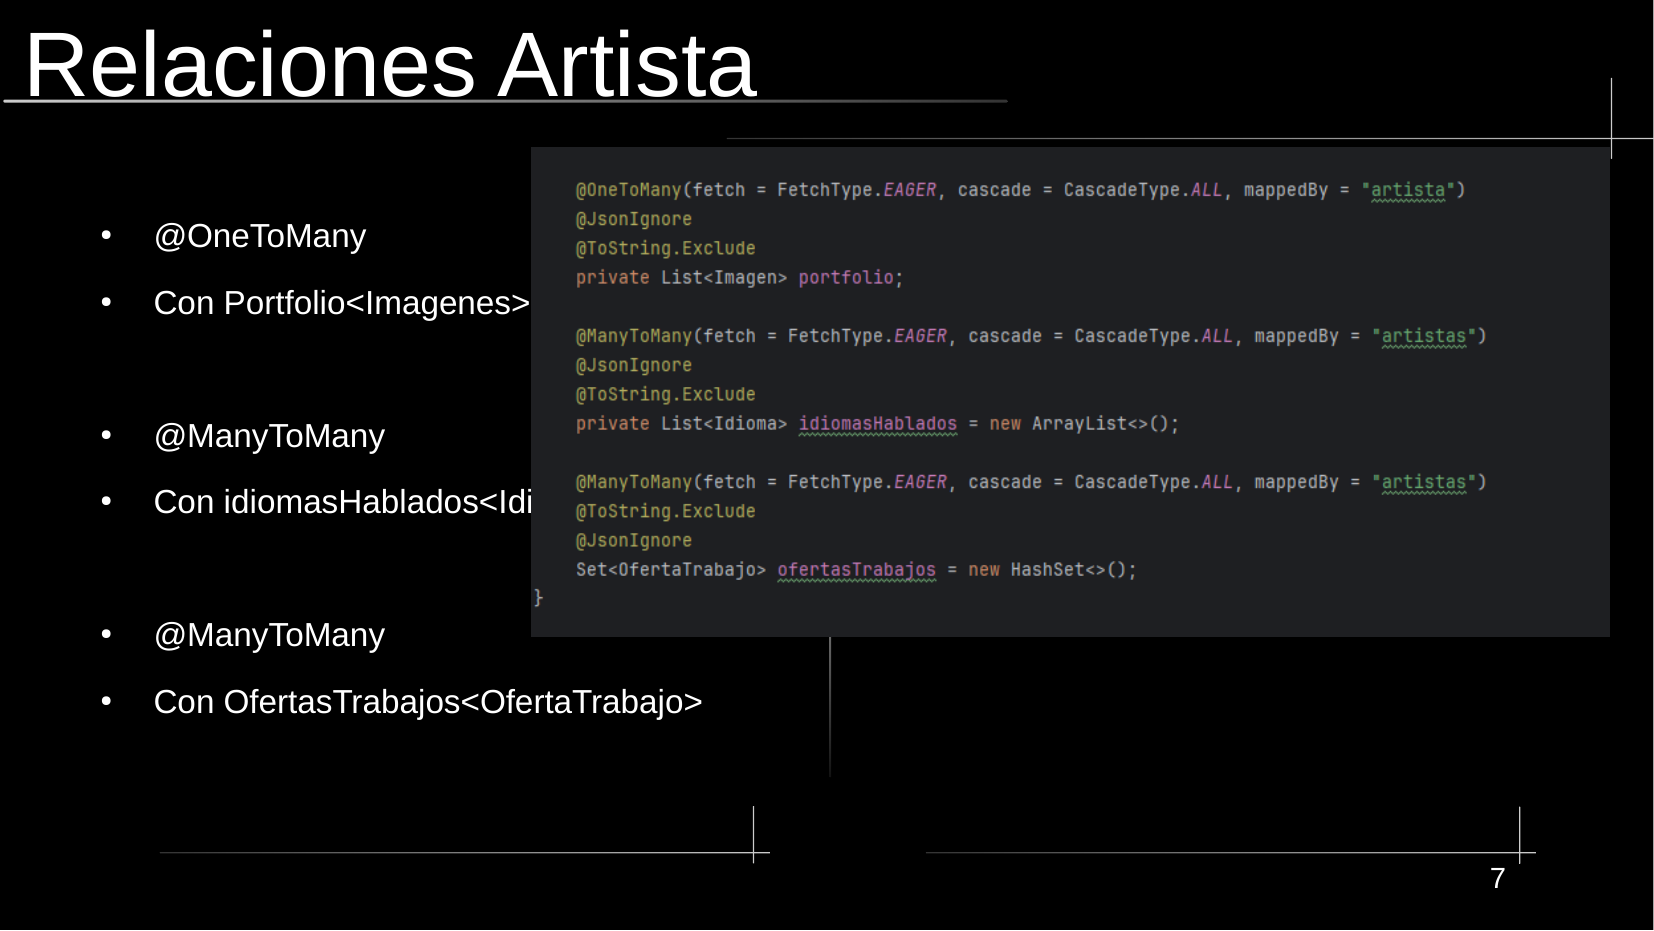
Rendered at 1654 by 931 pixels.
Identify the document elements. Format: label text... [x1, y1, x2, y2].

picture [531, 147, 1610, 637]
list @OneToMany Con Portfolio<Imagenes> @ManyToMany Con idiomasHablados<Idioma> @ManyToMany Con OfertasTrabajos<OfertaTrabajo> [82, 217, 1571, 758]
title Relaciones Artista [23, 11, 1589, 119]
